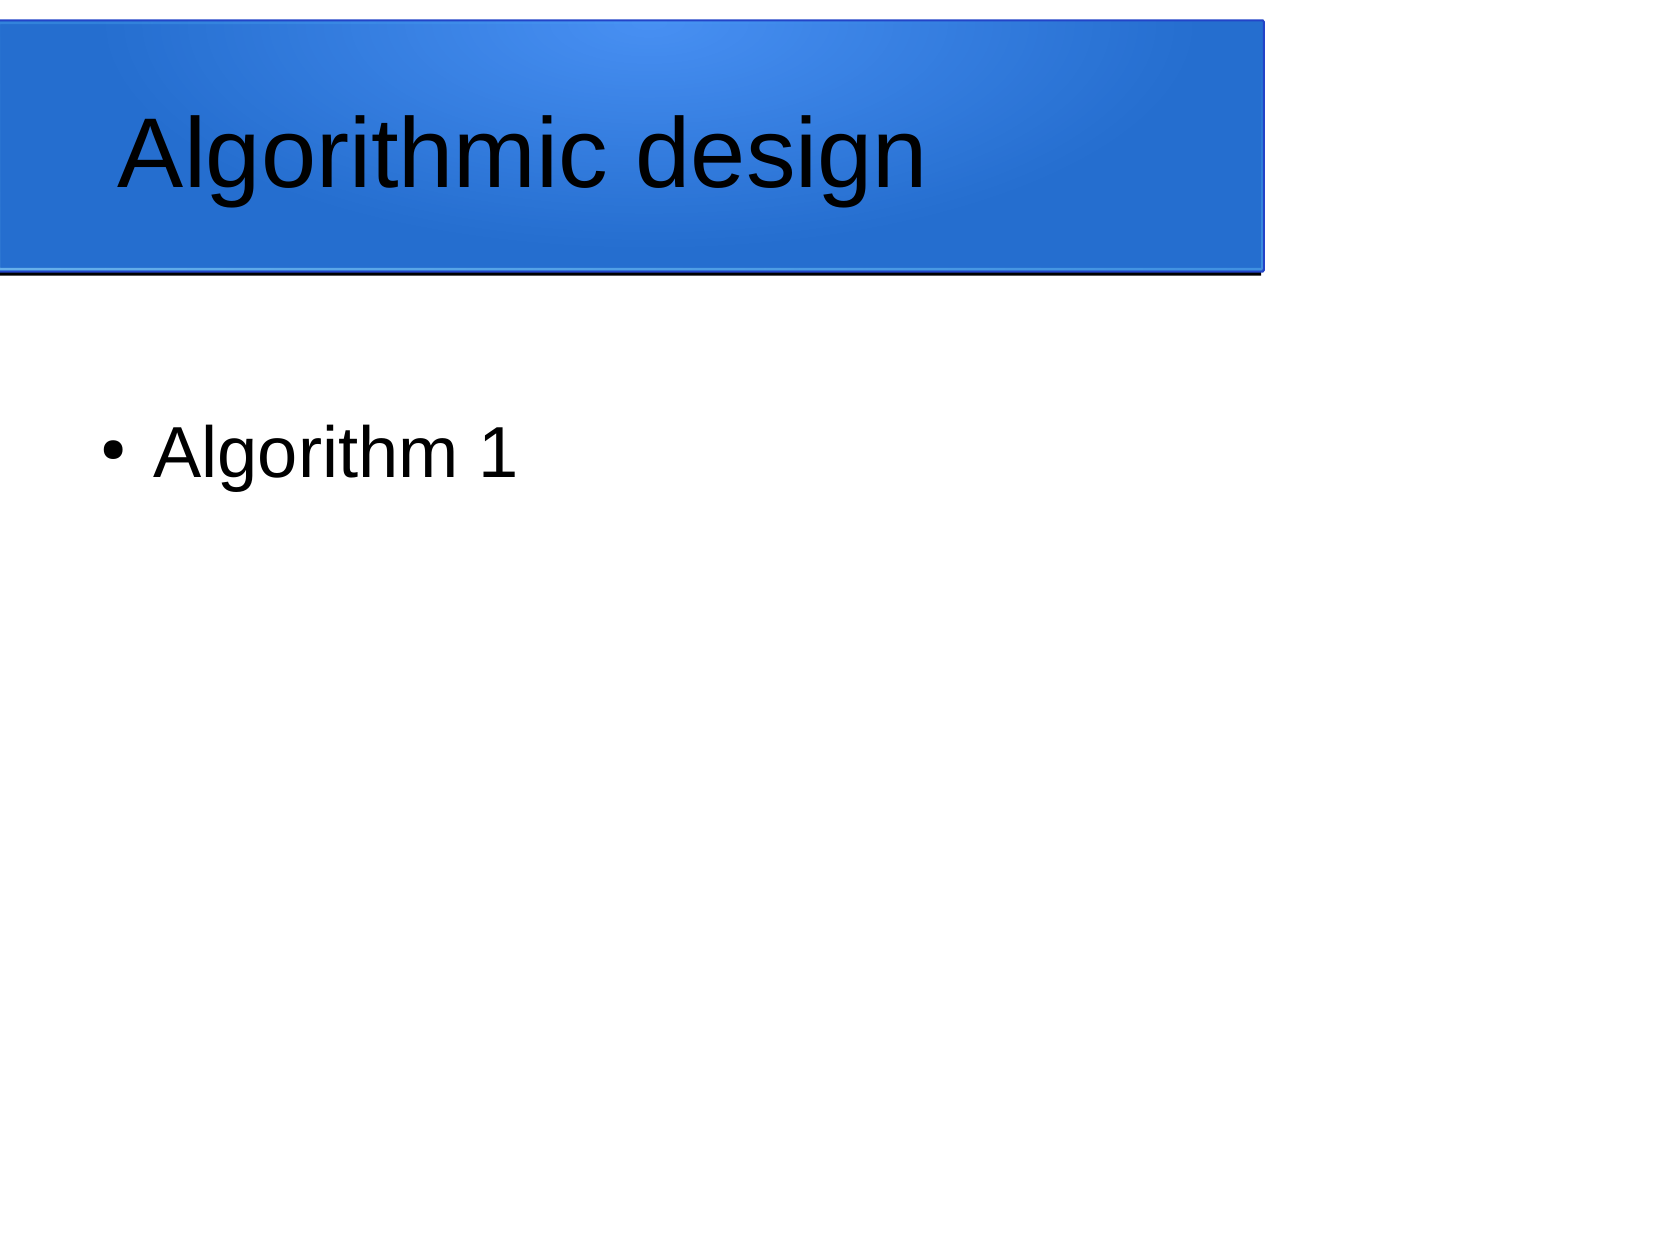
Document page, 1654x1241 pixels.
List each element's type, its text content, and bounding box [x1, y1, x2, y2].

list Algorithm 1 [82, 299, 1571, 1019]
title Algorithmic design [82, 49, 1571, 257]
